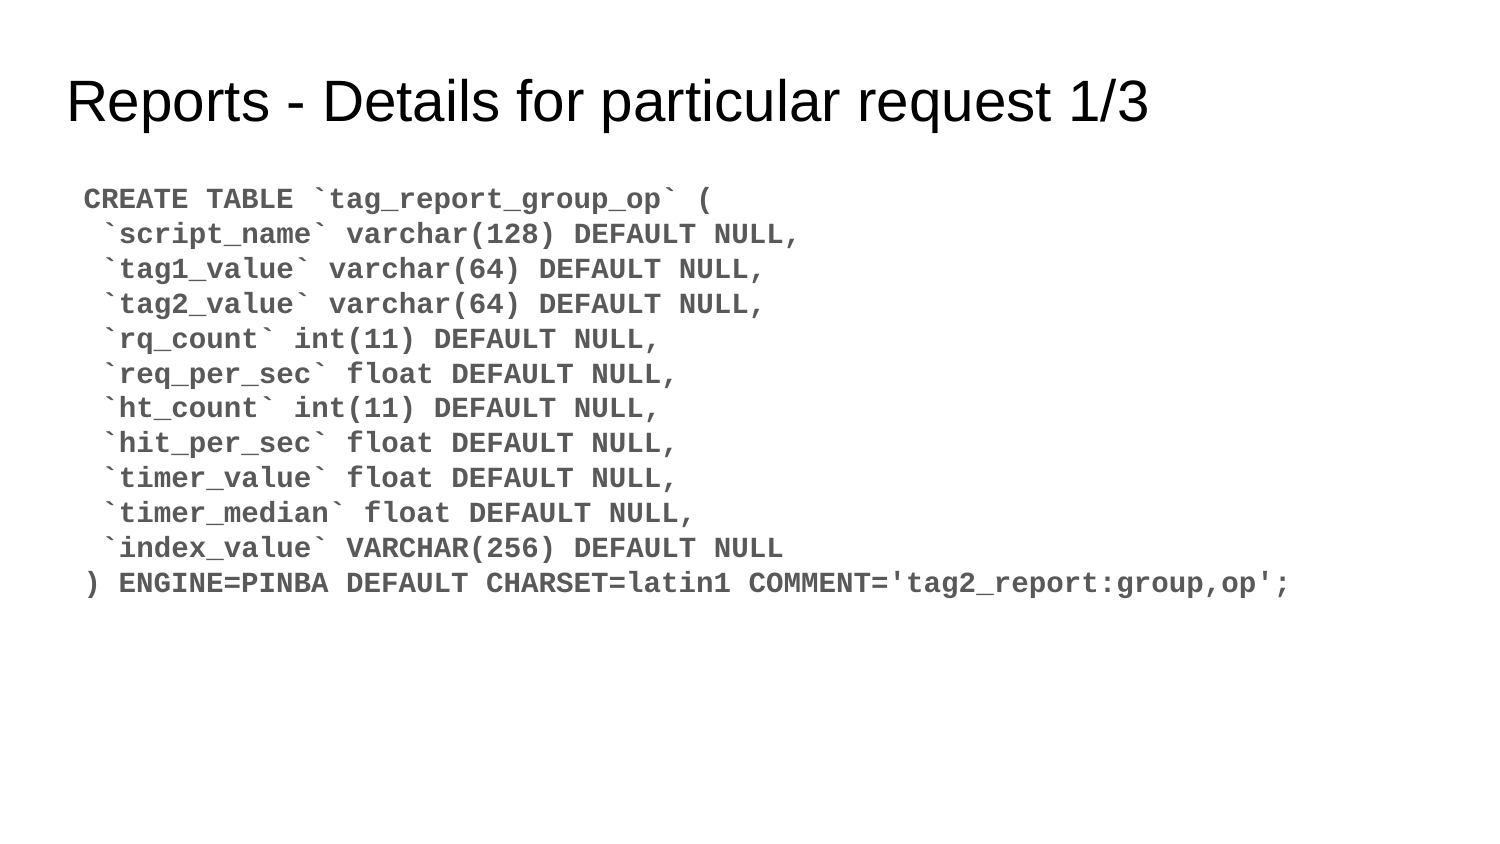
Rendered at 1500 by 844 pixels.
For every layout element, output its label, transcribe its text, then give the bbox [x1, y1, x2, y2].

list CREATE TABLE `tag_report_group_op` ( `script_name` varchar(128) DEFAULT NULL, `tag1_value` varchar(64) DEFAULT NULL, `tag2_value` varchar(64) DEFAULT NULL, `rq_count` int(11) DEFAULT NULL, `req_per_sec` float DEFAULT NULL, `ht_count` int(11) DEFAULT NULL, `hit_per_sec` float DEFAULT NULL, `timer_value` float DEFAULT NULL, `timer_median` float DEFAULT NULL, `index_value` VARCHAR(256) DEFAULT NULL ) ENGINE=PINBA DEFAULT CHARSET=latin1 COMMENT='tag2_report:group,op'; [51, 164, 1449, 725]
title Reports - Details for particular request 1/3 [51, 48, 1449, 142]
